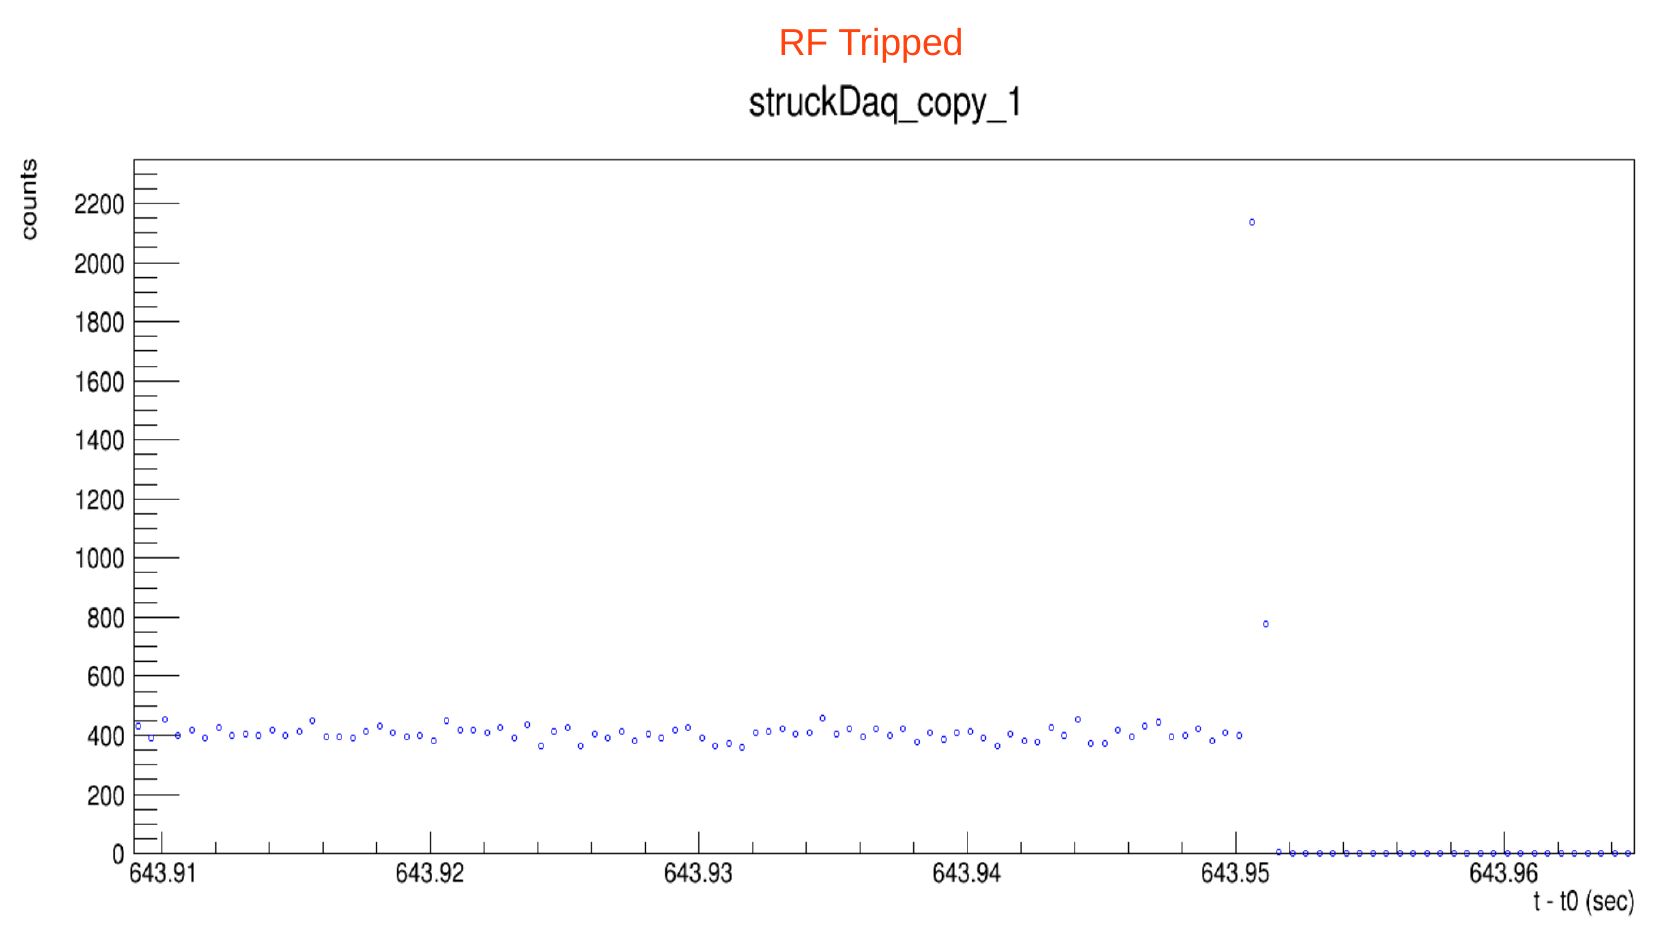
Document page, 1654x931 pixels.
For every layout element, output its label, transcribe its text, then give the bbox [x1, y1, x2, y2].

picture [3, 71, 1645, 919]
text_box RF Tripped [763, 13, 979, 71]
